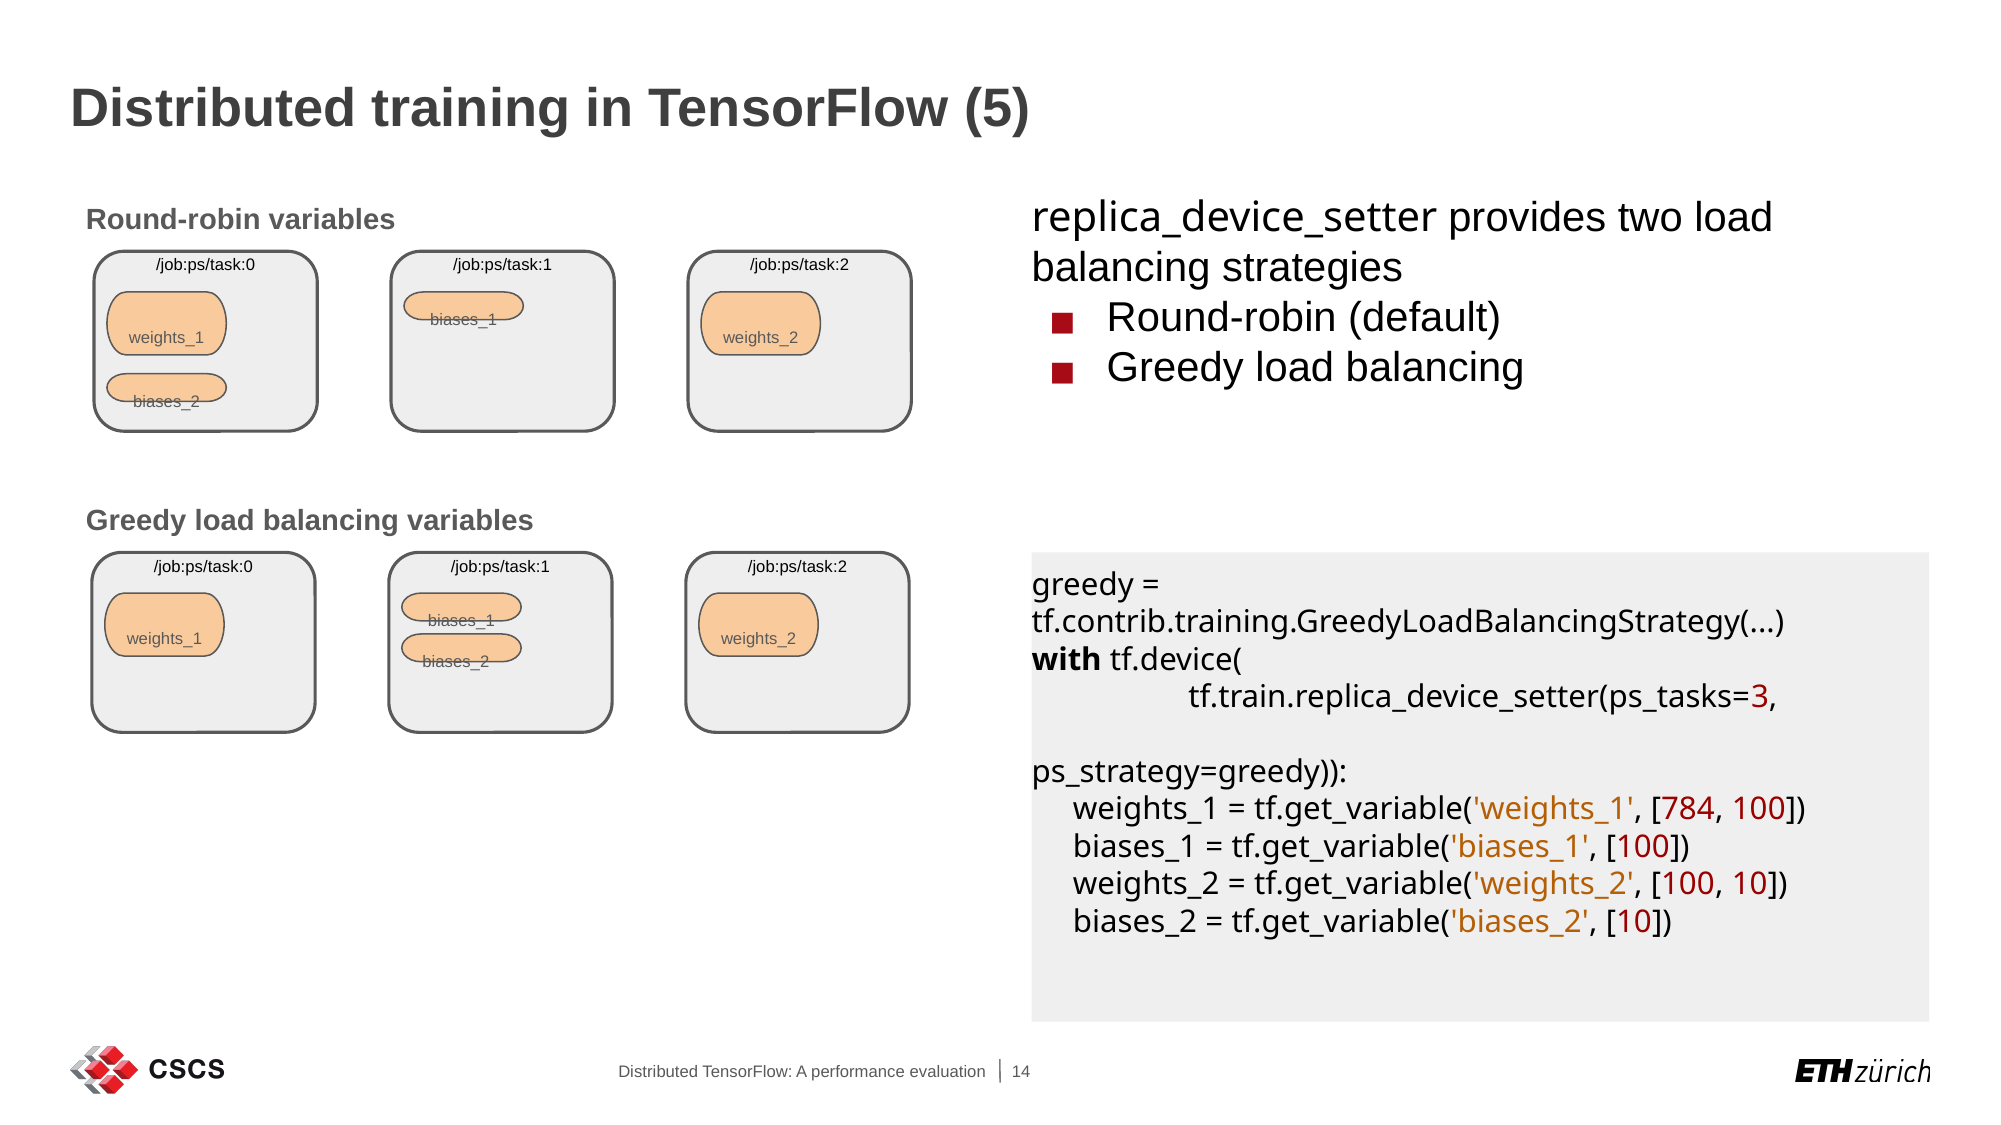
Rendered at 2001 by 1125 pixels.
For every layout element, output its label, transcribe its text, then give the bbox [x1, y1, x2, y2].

picture [57, 1033, 236, 1106]
text_box [688, 251, 912, 432]
title Distributed training in TensorFlow (5) [70, 7, 1930, 149]
slide_number <number> [999, 1059, 1063, 1083]
text_box [391, 251, 615, 432]
list replica_device_setter provides two load balancing strategies Round-robin (default) Greedy load balancing [1031, 178, 1930, 552]
text_box biases_2 [401, 633, 522, 662]
text_box /job:ps/task:2 [716, 540, 879, 594]
picture [1795, 1059, 1930, 1082]
text_box /job:ps/task:1 [421, 239, 584, 292]
text_box weights_2 [701, 291, 821, 355]
list greedy = tf.contrib.training.GreedyLoadBalancingStrategy(...) with tf.device( tf.train.replica_device_setter(ps_tasks=3, ps_strategy=greedy)): weights_1 = tf.get_variable('weights_1', [784, 100]) biases_1 = tf.get_variable('biases_1', [100]) weights_2 = tf.get_variable('weights_2', [100, 10]) biases_2 = tf.get_variable('biases_2', [10]) [1031, 552, 1930, 1022]
text_box biases_1 [401, 593, 522, 621]
text_box biases_2 [106, 373, 227, 402]
text_box weights_1 [104, 593, 225, 657]
text_box [685, 552, 910, 733]
text_box weights_2 [698, 593, 819, 657]
text_box Round-robin variables Greedy load balancing variables [70, 179, 969, 250]
text_box /job:ps/task:0 [124, 239, 287, 292]
text_box biases_1 [403, 291, 524, 320]
footer Distributed TensorFlow: A performance evaluation [322, 1059, 998, 1083]
text_box weights_1 [106, 291, 227, 355]
text_box [91, 552, 316, 733]
text_box [94, 251, 318, 432]
text_box [388, 552, 613, 733]
text_box /job:ps/task:1 [419, 540, 582, 594]
text_box /job:ps/task:2 [718, 239, 881, 292]
text_box /job:ps/task:0 [122, 540, 285, 594]
